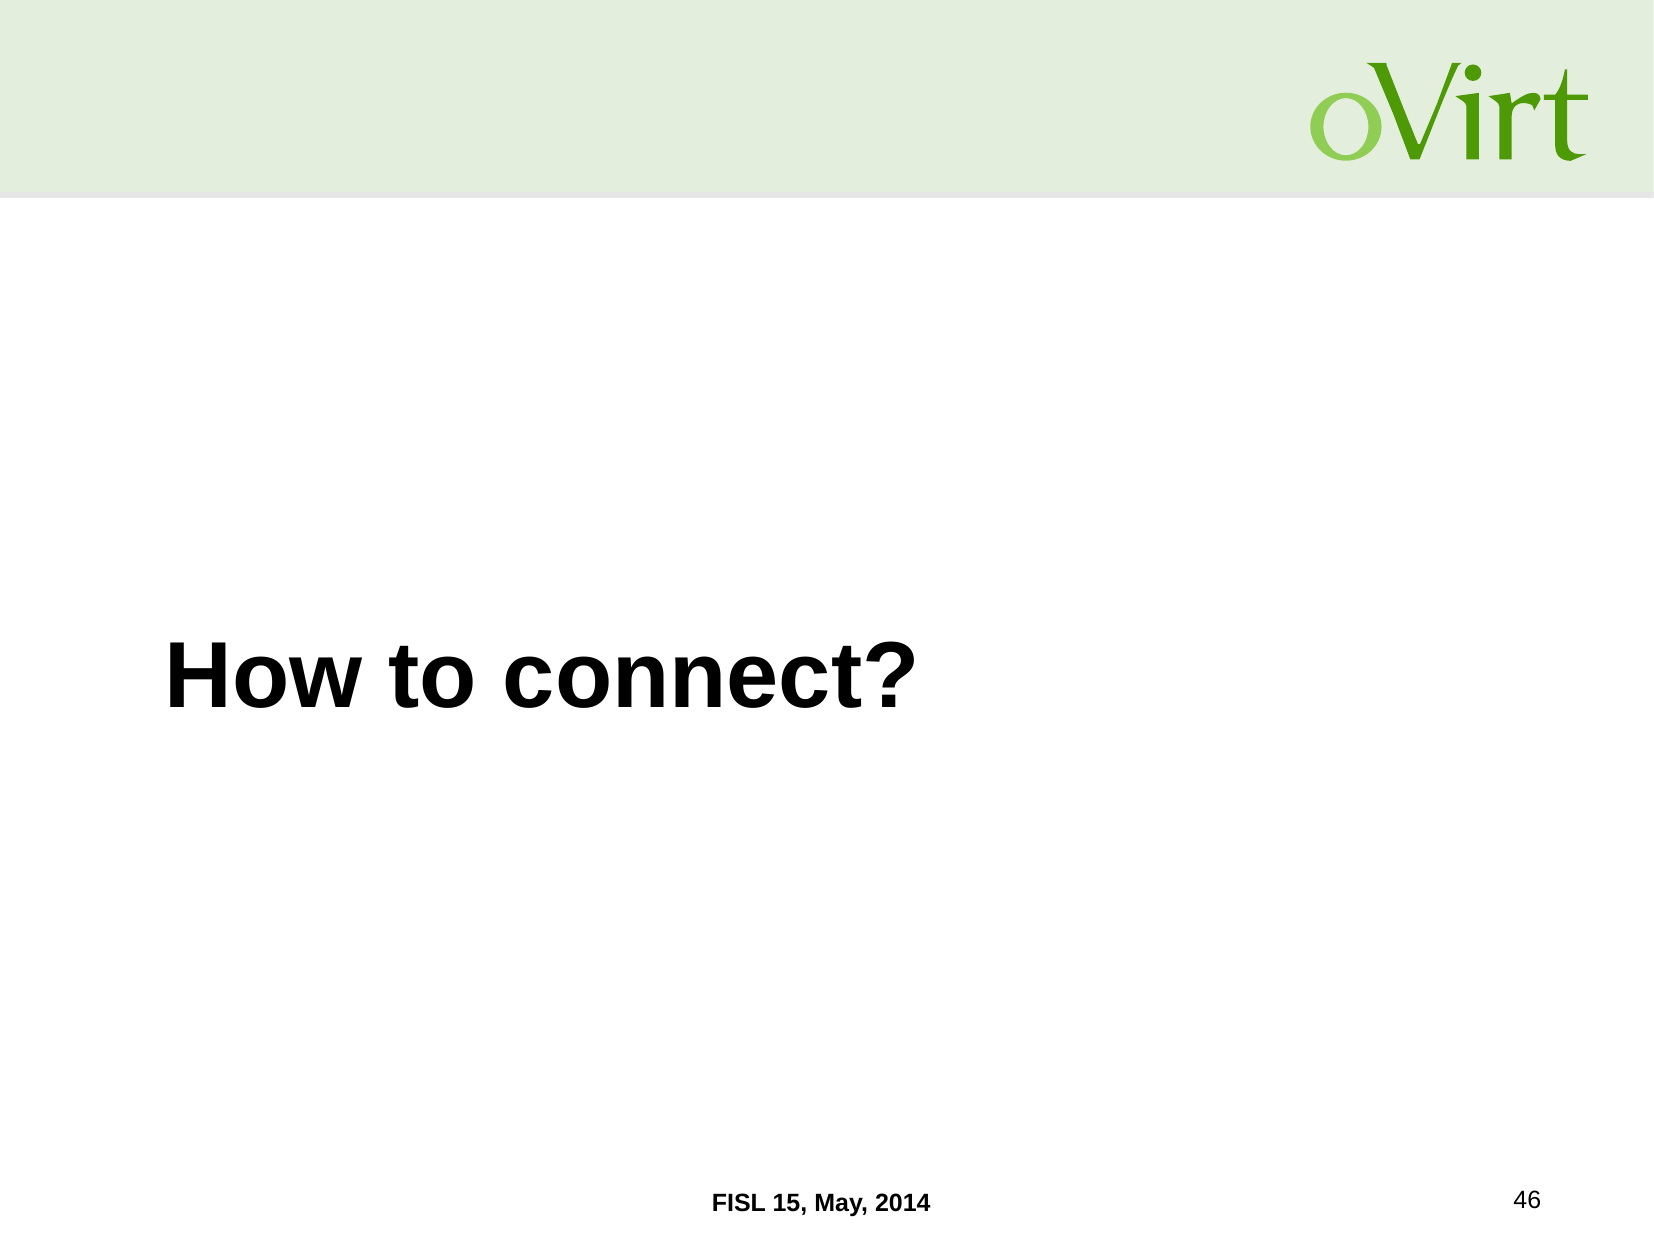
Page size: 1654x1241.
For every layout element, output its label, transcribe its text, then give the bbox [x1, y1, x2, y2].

text_box How to connect? [150, 615, 1654, 750]
